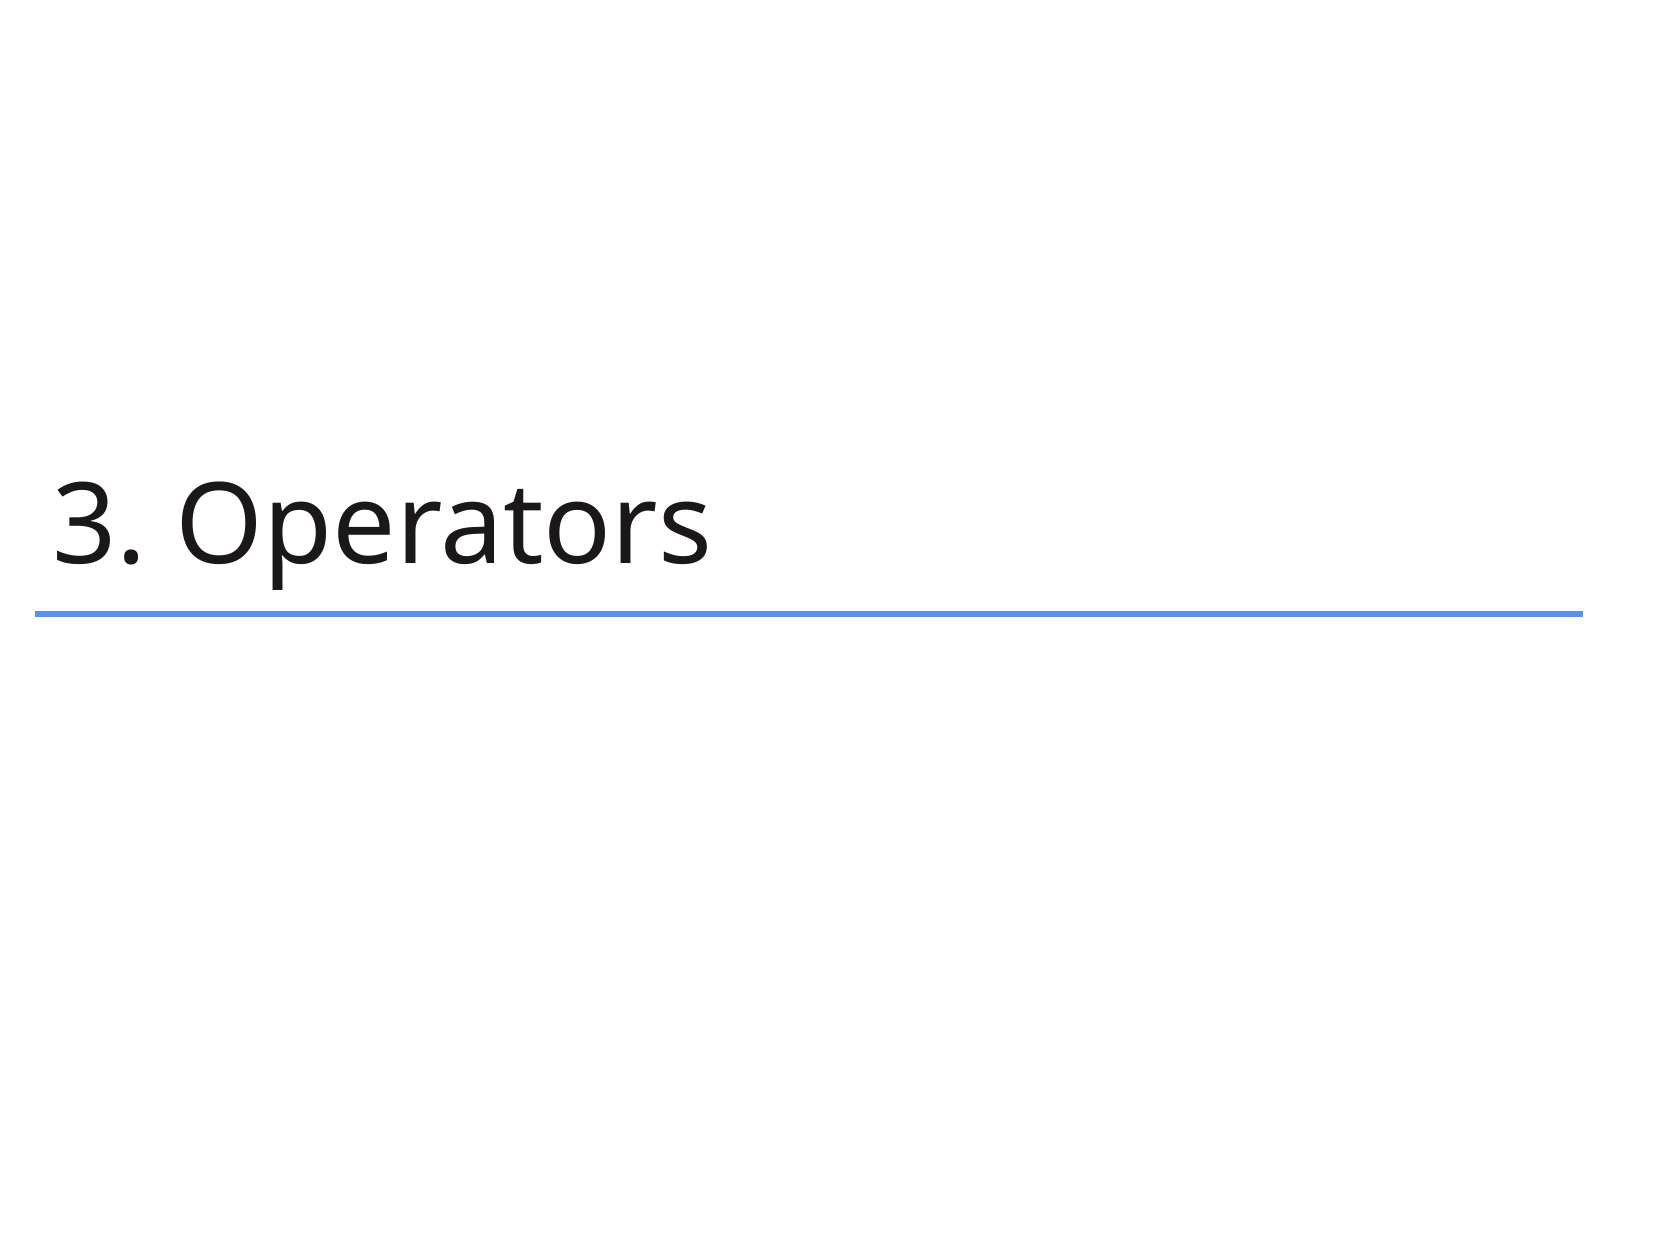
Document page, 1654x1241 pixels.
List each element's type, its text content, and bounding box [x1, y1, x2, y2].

text_box 3. Operators [37, 435, 1557, 580]
